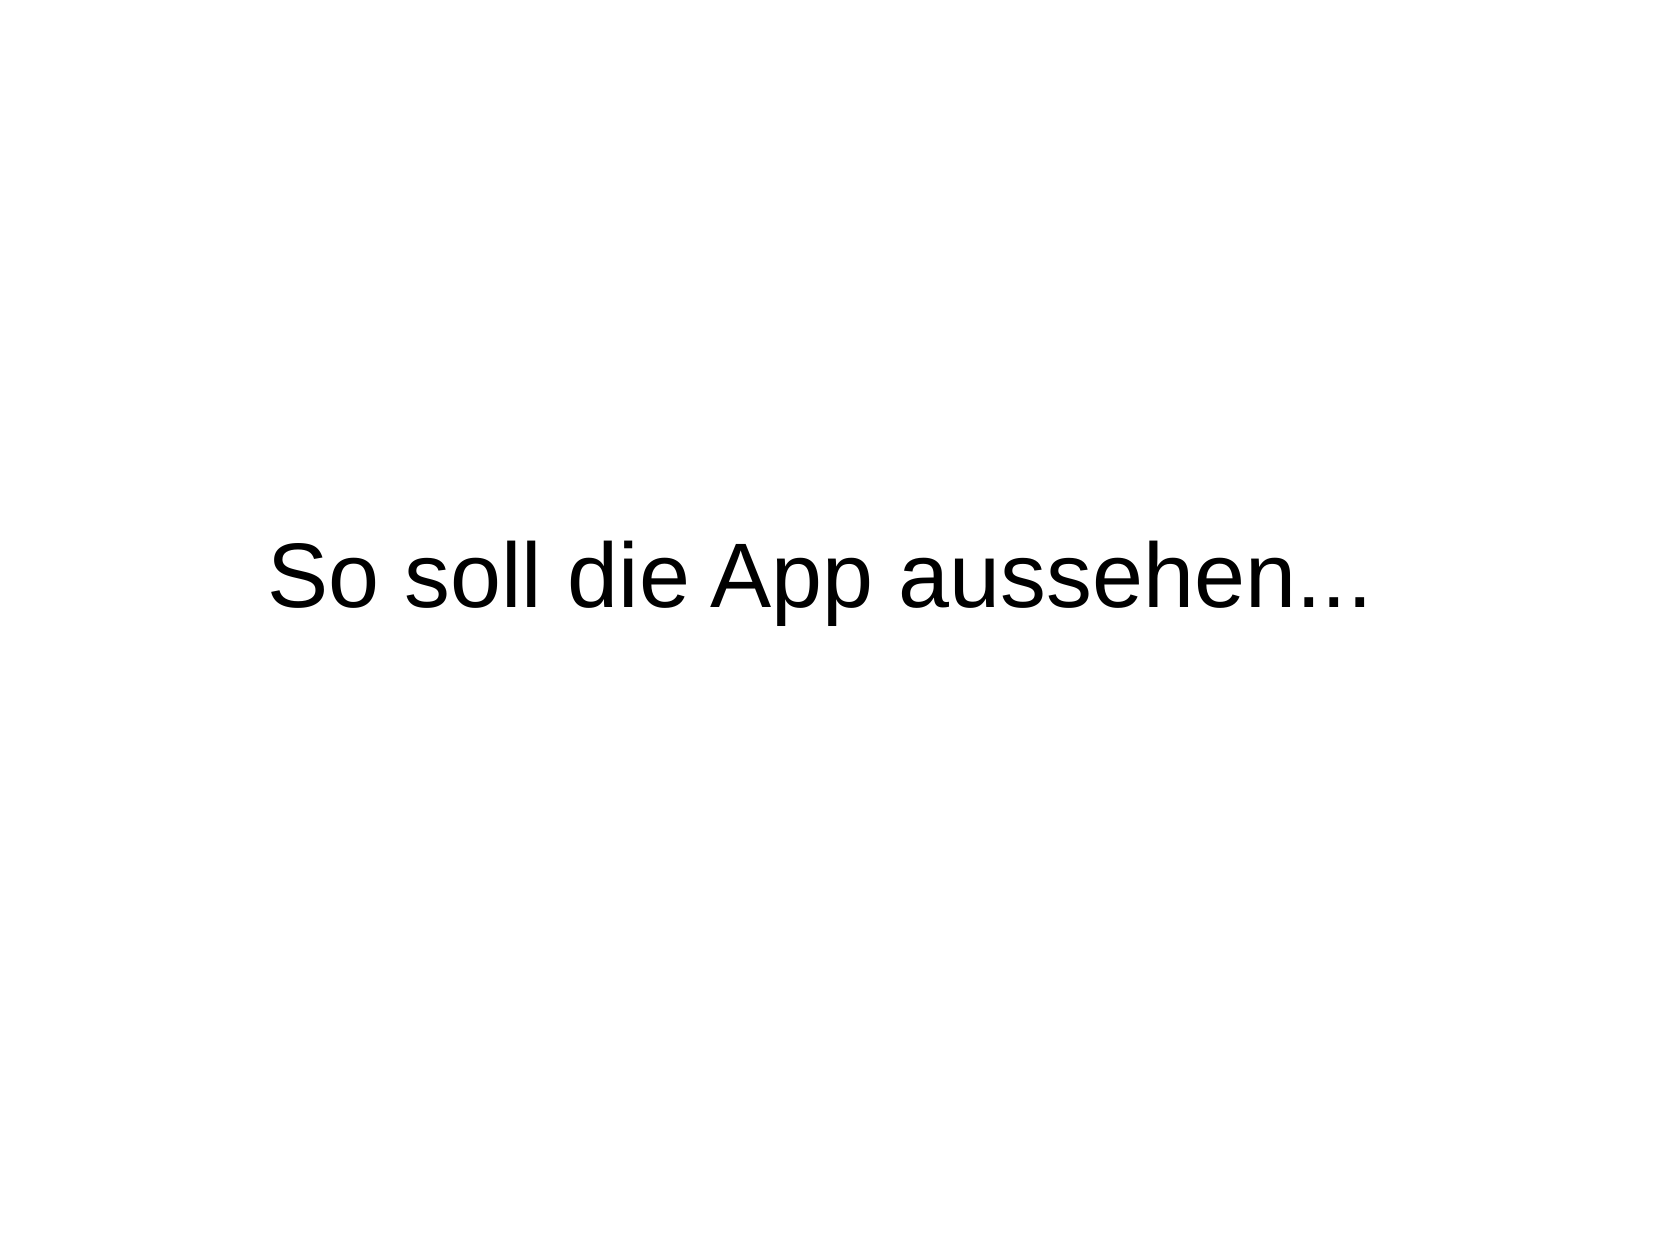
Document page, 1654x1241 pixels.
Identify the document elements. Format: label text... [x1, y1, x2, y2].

title So soll die App aussehen... [76, 472, 1565, 680]
